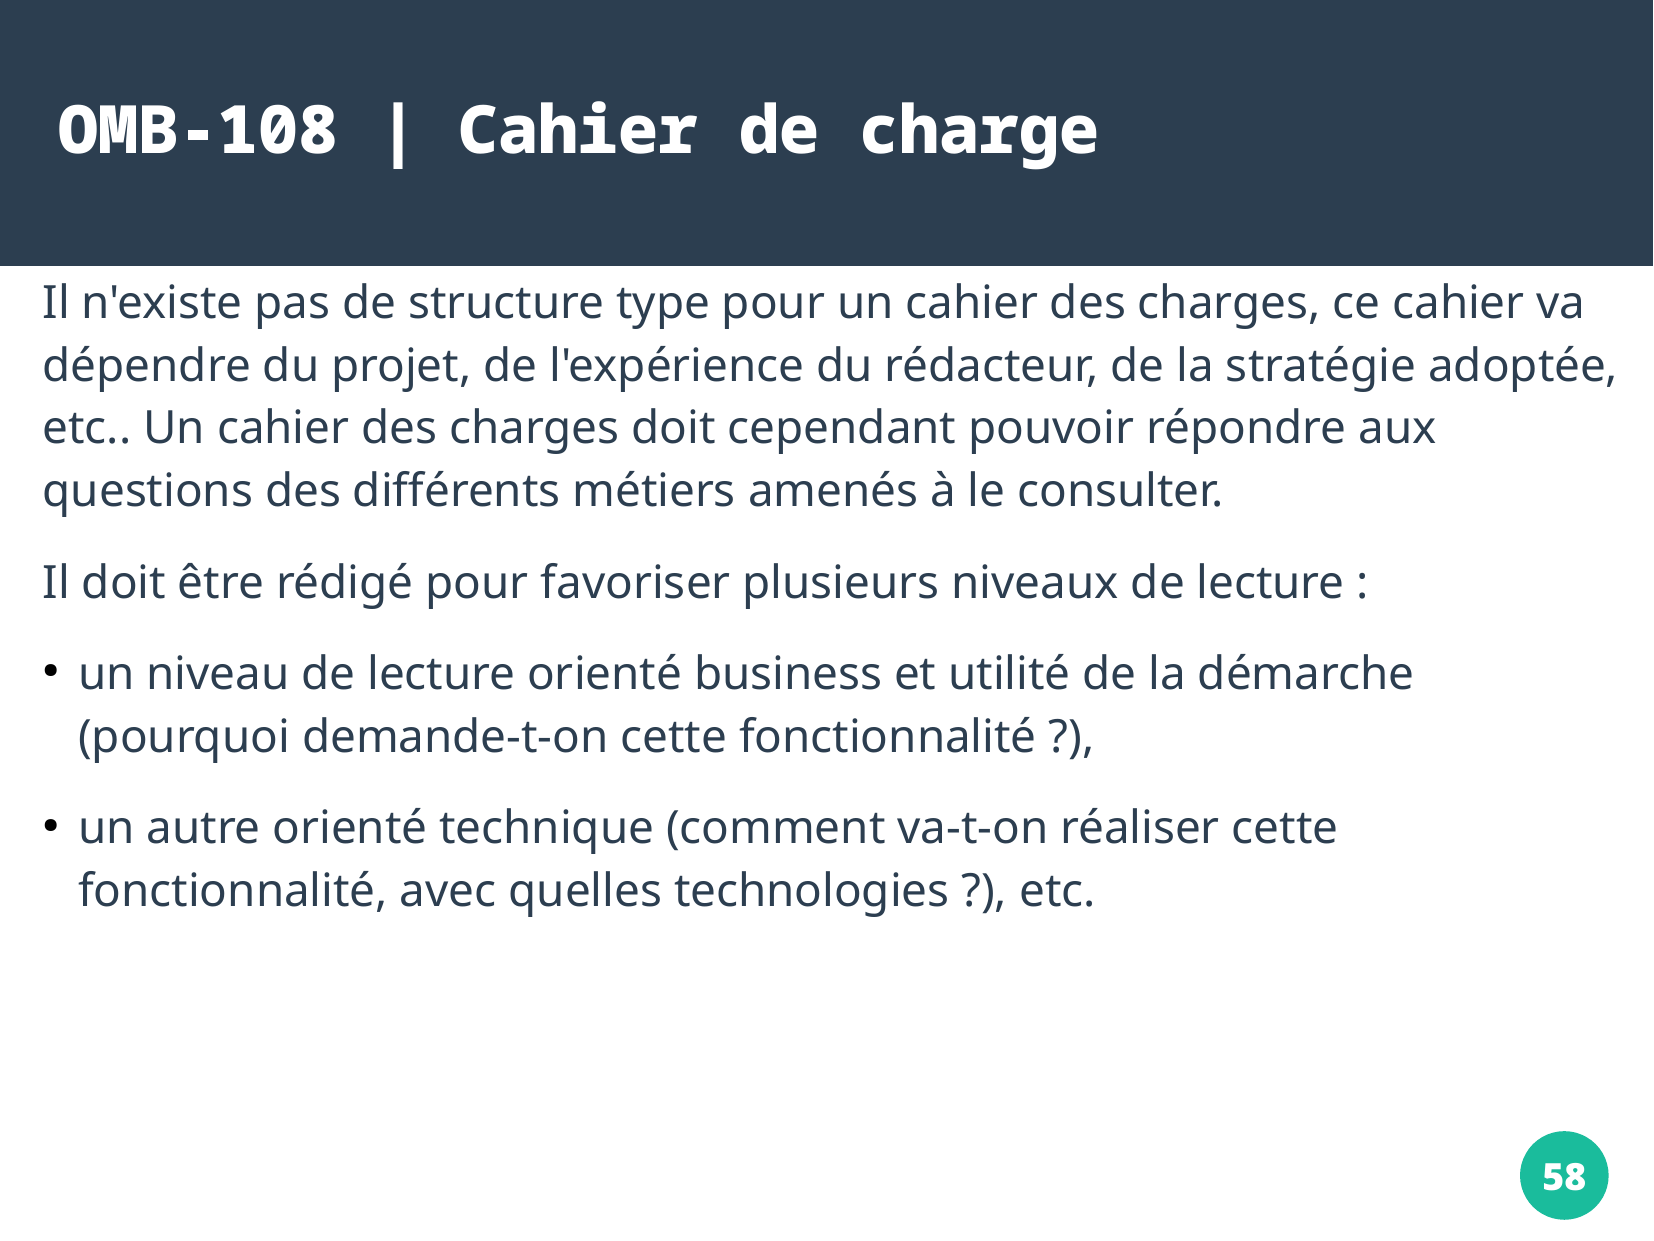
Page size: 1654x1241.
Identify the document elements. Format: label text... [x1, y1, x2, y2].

title OMB-108 | Cahier de charge [58, 49, 1594, 207]
list Il n'existe pas de structure type pour un cahier des charges, ce cahier va dépendre du projet, de l'expérience du rédacteur, de la stratégie adoptée, etc.. Un cahier des charges doit cependant pouvoir répondre aux questions des différents métiers amenés à le consulter. Il doit être rédigé pour favoriser plusieurs niveaux de lecture : un niveau de lecture orienté business et utilité de la démarche (pourquoi demande-t-on cette fonctionnalité ?), un autre orienté technique (comment va-t-on réaliser cette fonctionnalité, avec quelles technologies ?), etc. [42, 269, 1622, 1216]
